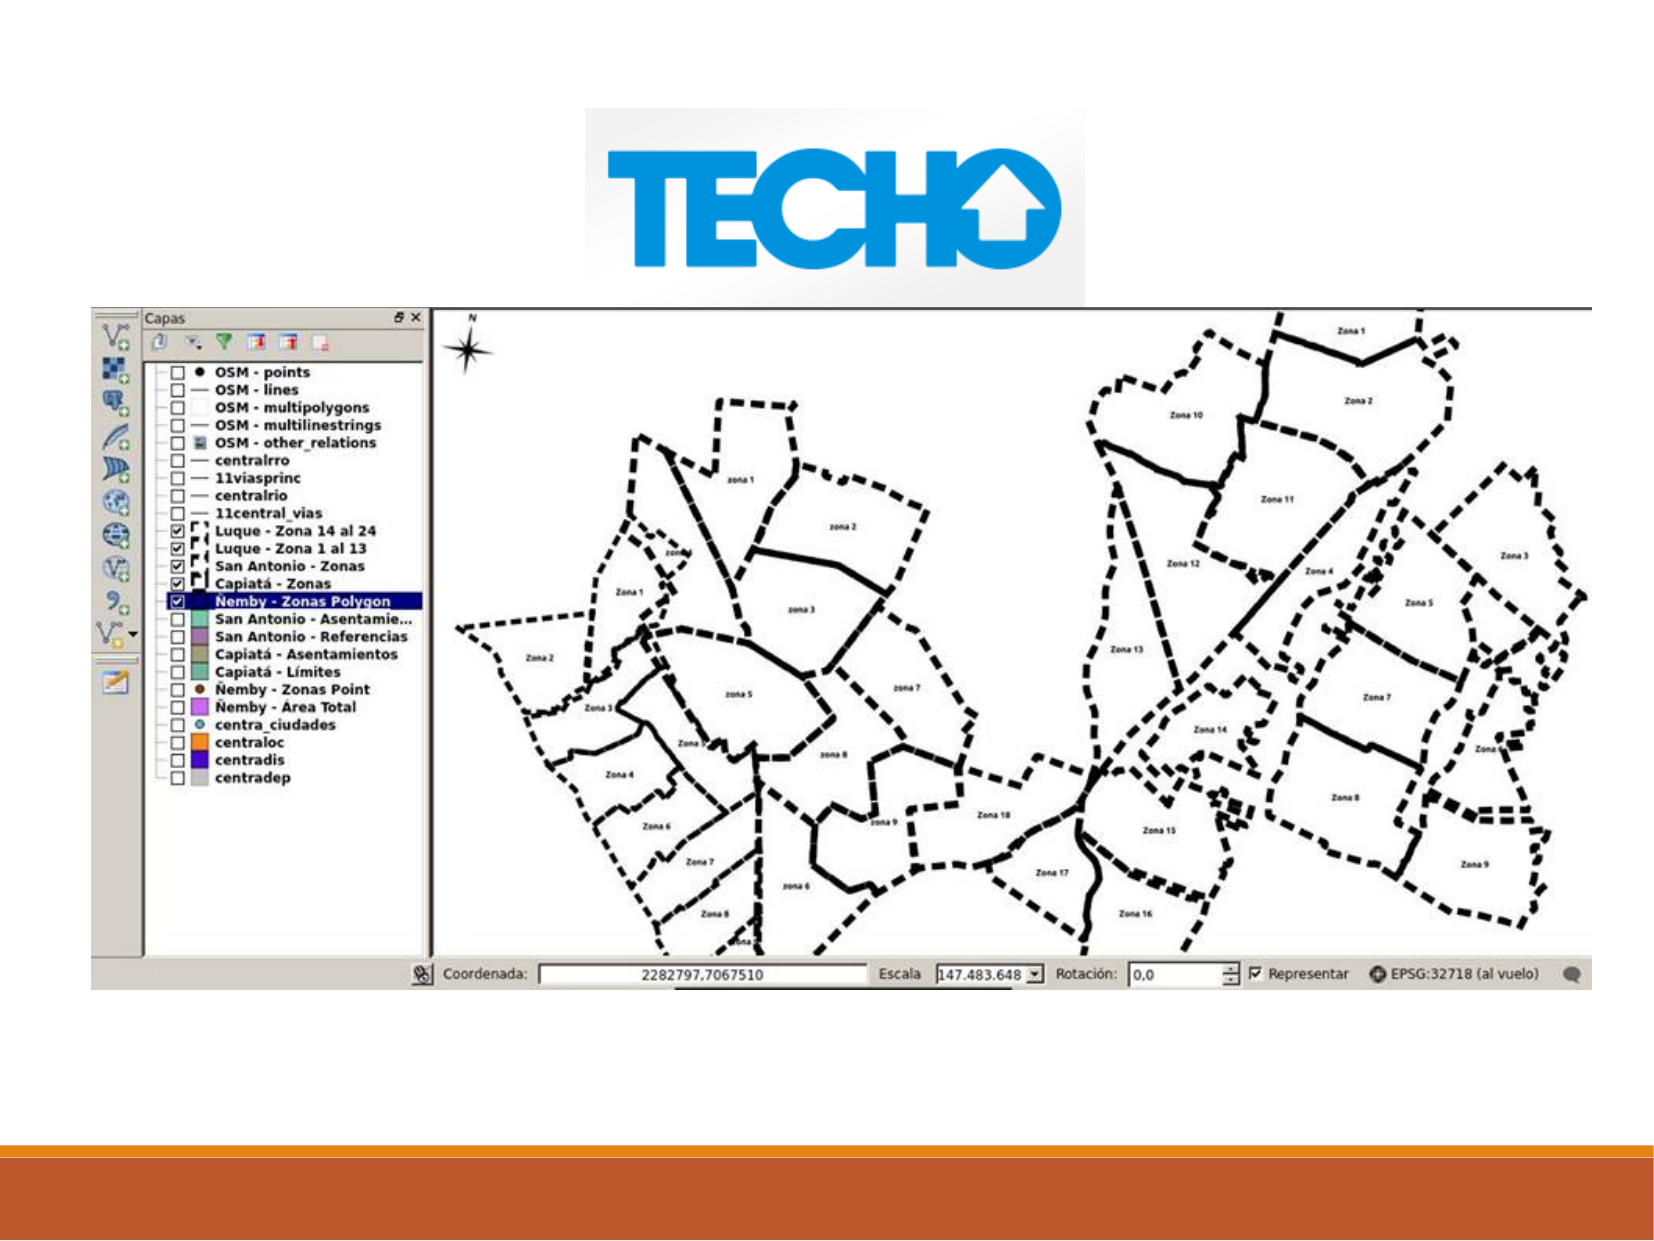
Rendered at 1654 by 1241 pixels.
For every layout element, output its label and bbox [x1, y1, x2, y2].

picture [91, 108, 1592, 991]
